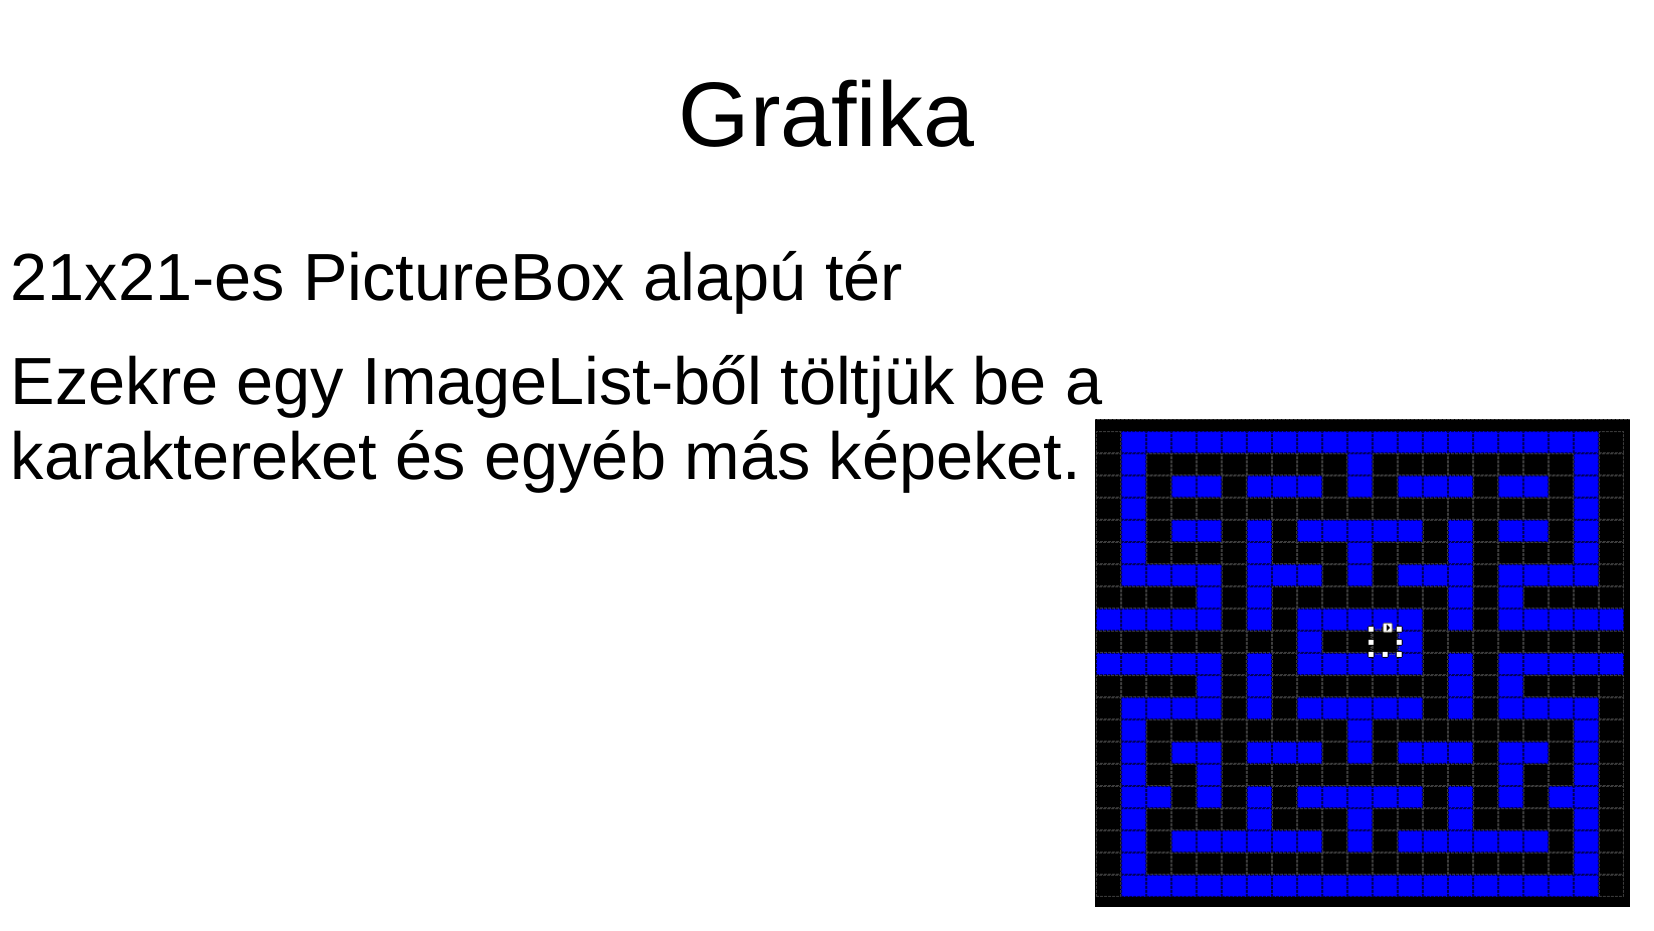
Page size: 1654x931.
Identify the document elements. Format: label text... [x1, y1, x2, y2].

list 21x21-es PictureBox alapú tér Ezekre egy ImageList-ből töltjük be a karaktereket és egyéb más képeket. [0, 240, 1429, 780]
title Grafika [82, 37, 1571, 193]
picture [1095, 419, 1630, 907]
